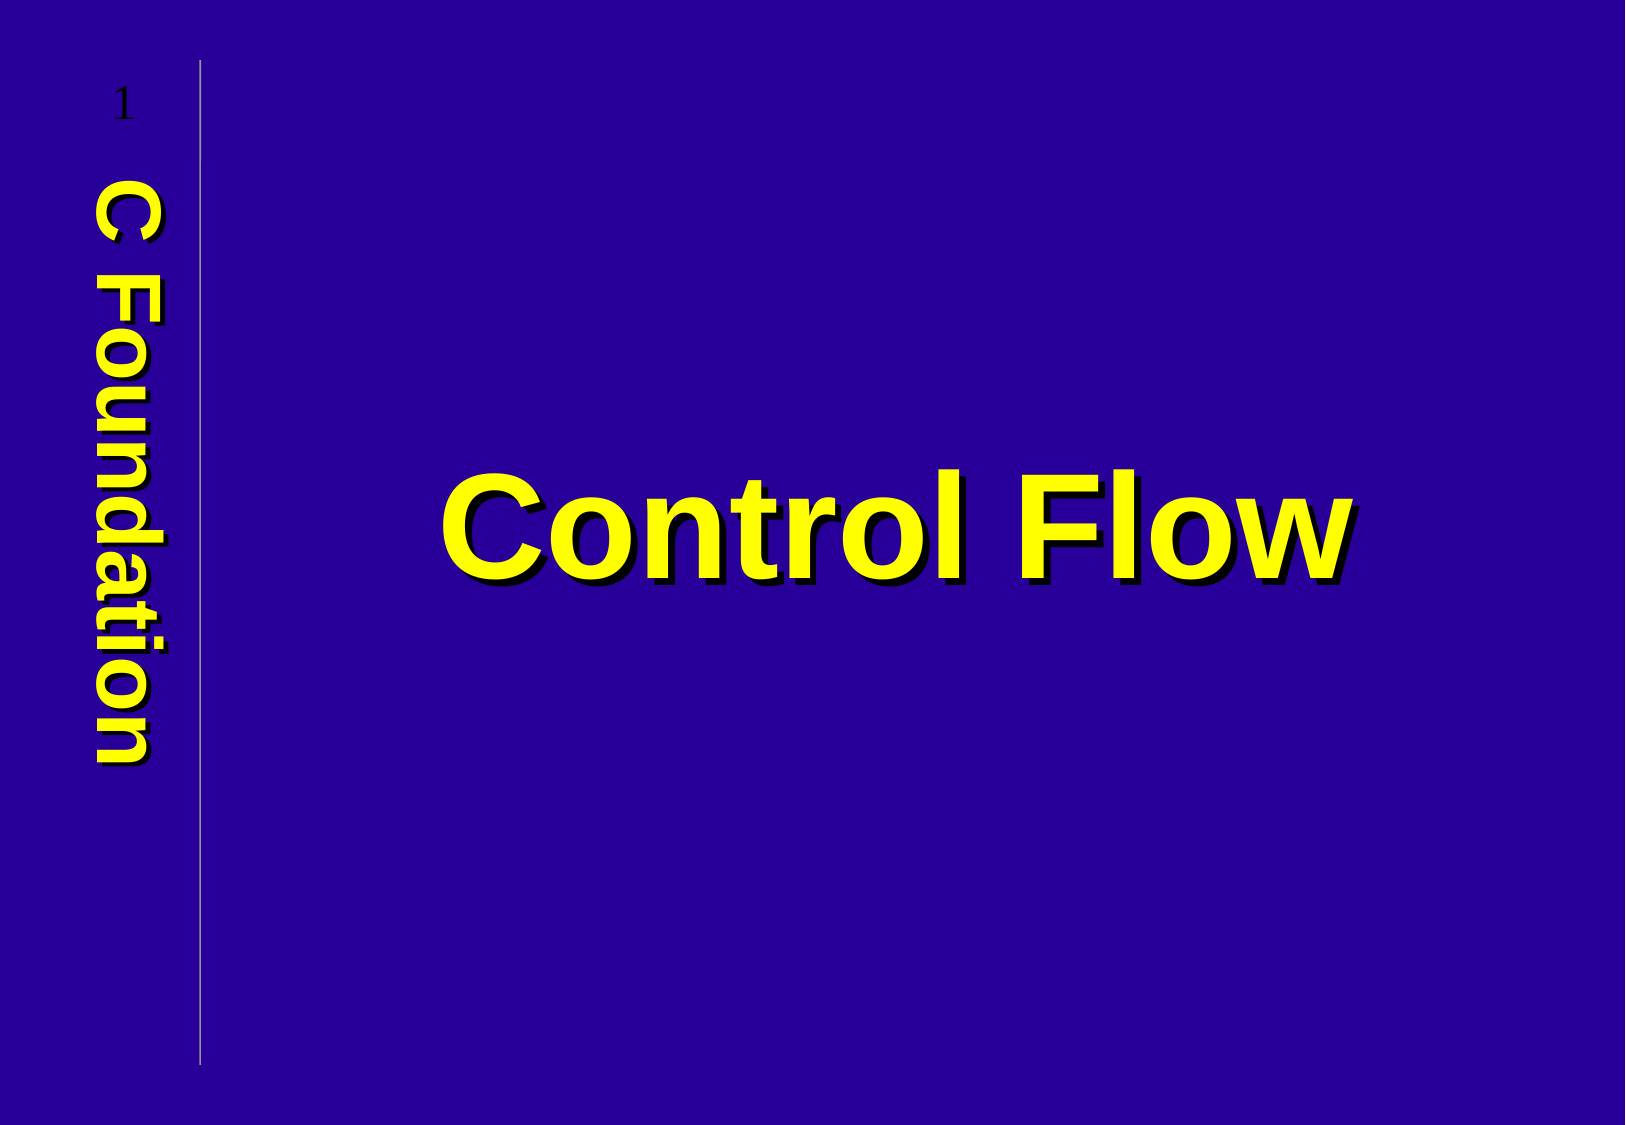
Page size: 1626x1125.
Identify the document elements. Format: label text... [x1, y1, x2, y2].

text_box C Foundation [47, 162, 223, 1063]
text_box Control Flow [422, 420, 1370, 617]
